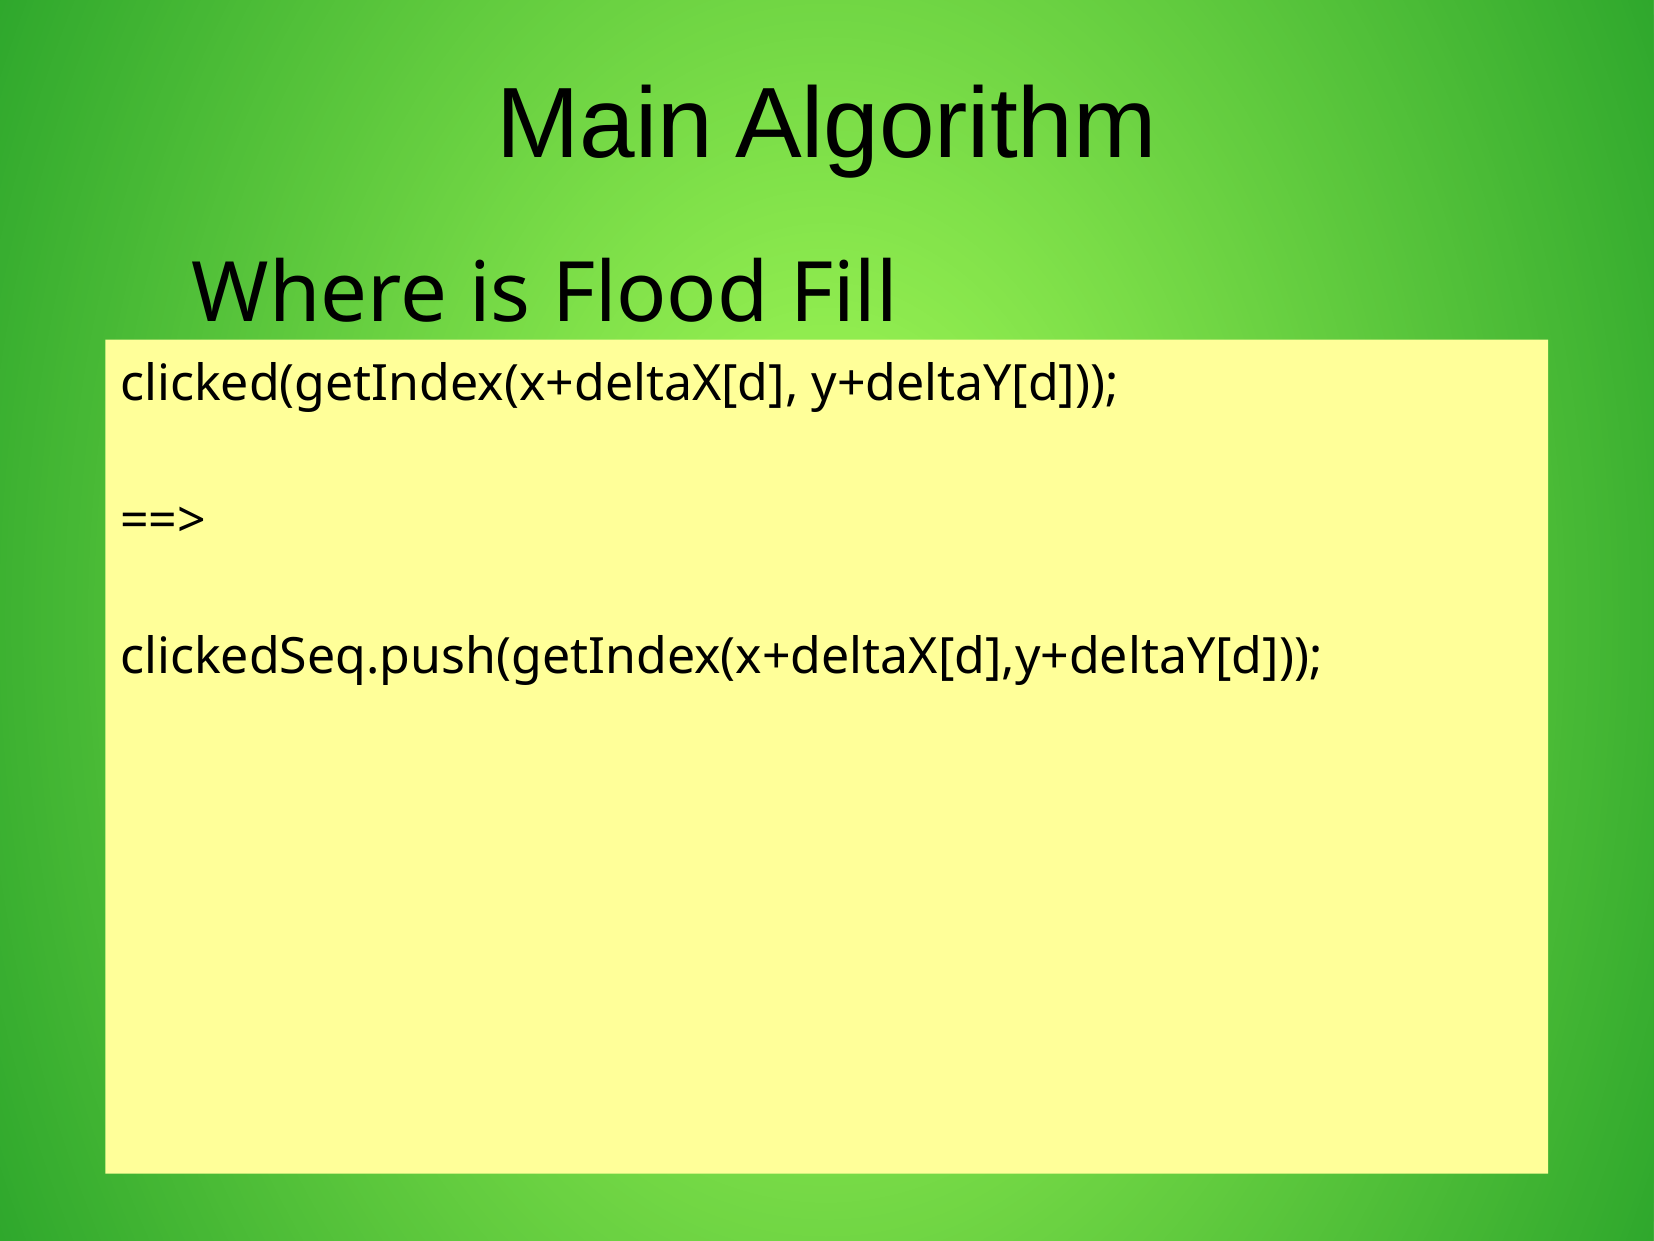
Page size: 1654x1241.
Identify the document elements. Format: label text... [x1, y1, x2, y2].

text_box Where is Flood Fill [177, 225, 1066, 339]
text_box clicked(getIndex(x+deltaX[d], y+deltaY[d])); ==> clickedSeq.push(getIndex(x+deltaX[d],y+deltaY[d])); [105, 339, 1549, 1116]
text_box Main Algorithm [316, 60, 1337, 187]
